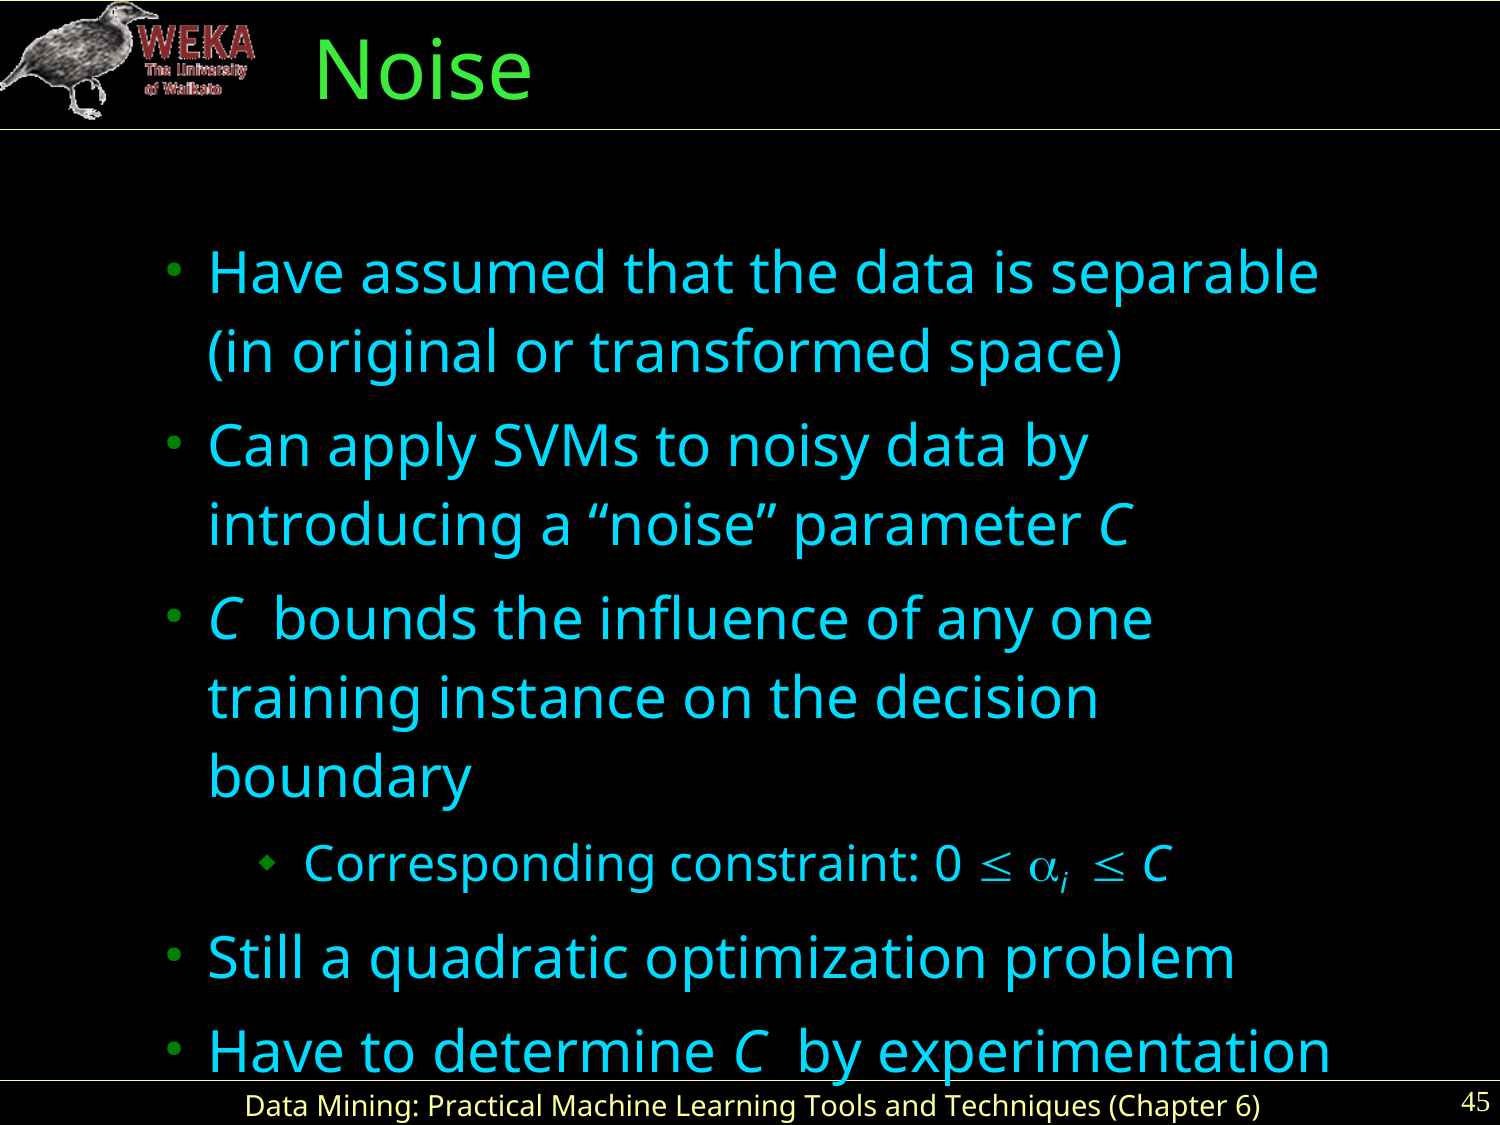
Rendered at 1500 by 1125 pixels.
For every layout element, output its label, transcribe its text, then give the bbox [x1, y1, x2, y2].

title Noise [297, 0, 1500, 148]
list Have assumed that the data is separable (in original or transformed space) Can apply SVMs to noisy data by introducing a “noise” parameter C C bounds the influence of any one training instance on the decision boundary Corresponding constraint: 0  i  C Still a quadratic optimization problem Have to determine C by experimentation [149, 223, 1388, 1011]
picture [0, 1, 266, 129]
